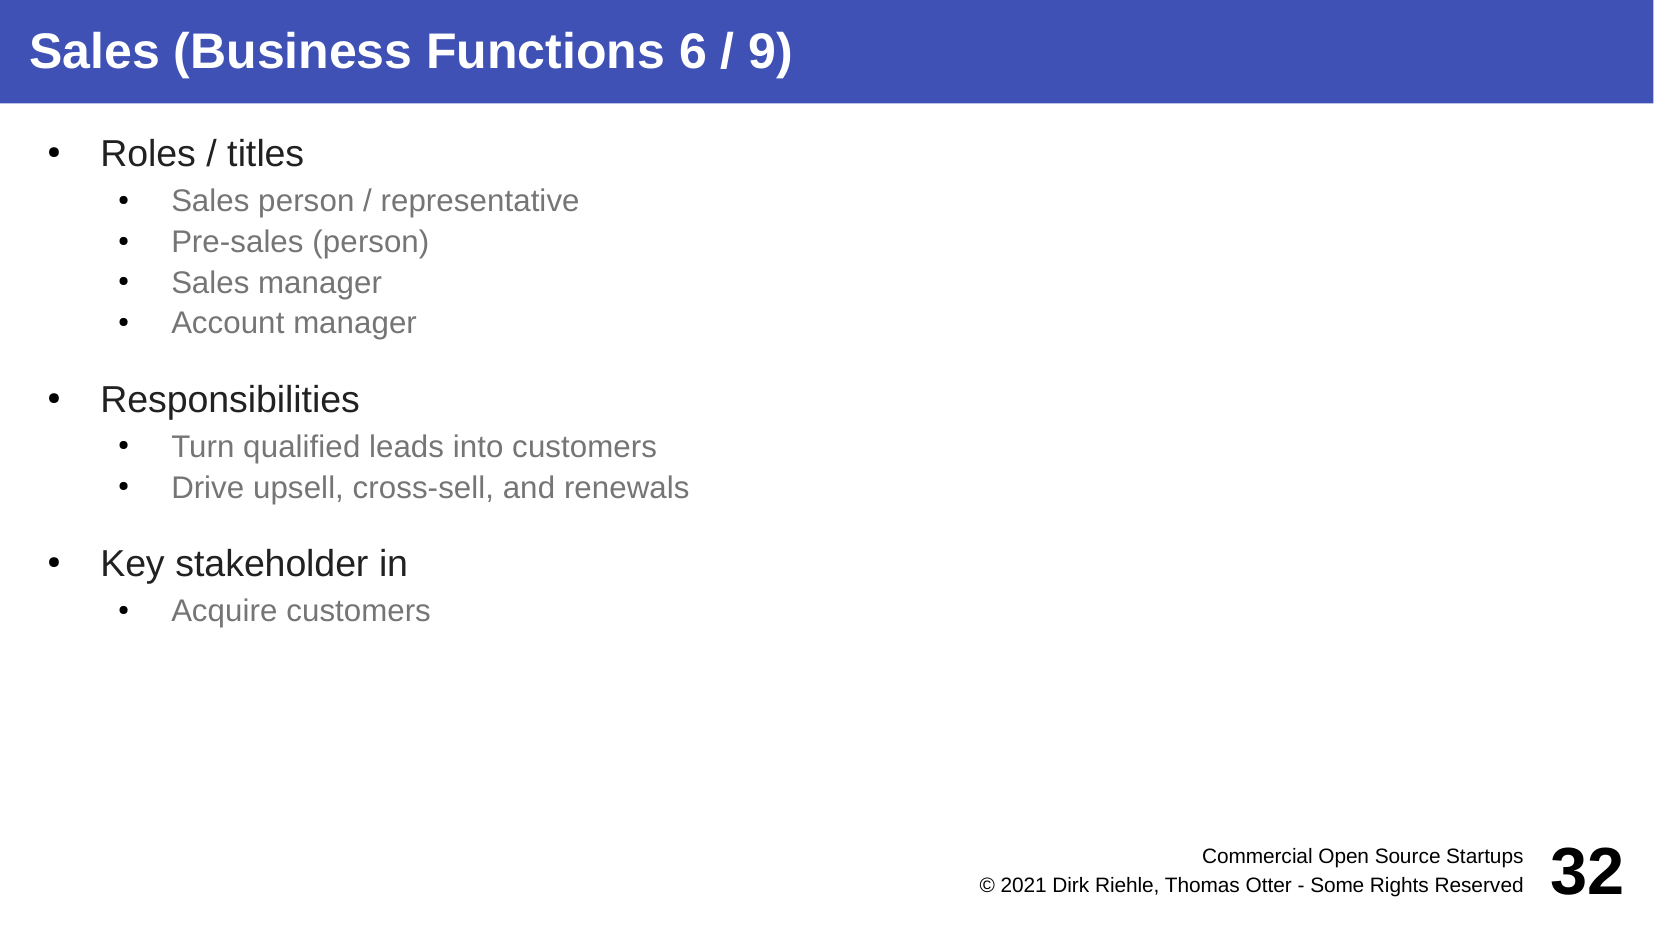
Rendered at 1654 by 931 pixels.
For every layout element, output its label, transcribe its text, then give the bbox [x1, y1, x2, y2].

title Sales (Business Functions 6 / 9) [0, 0, 1654, 104]
list Roles / titles Sales person / representative Pre-sales (person) Sales manager Account manager Responsibilities Turn qualified leads into customers Drive upsell, cross-sell, and renewals Key stakeholder in Acquire customers [29, 132, 1625, 813]
